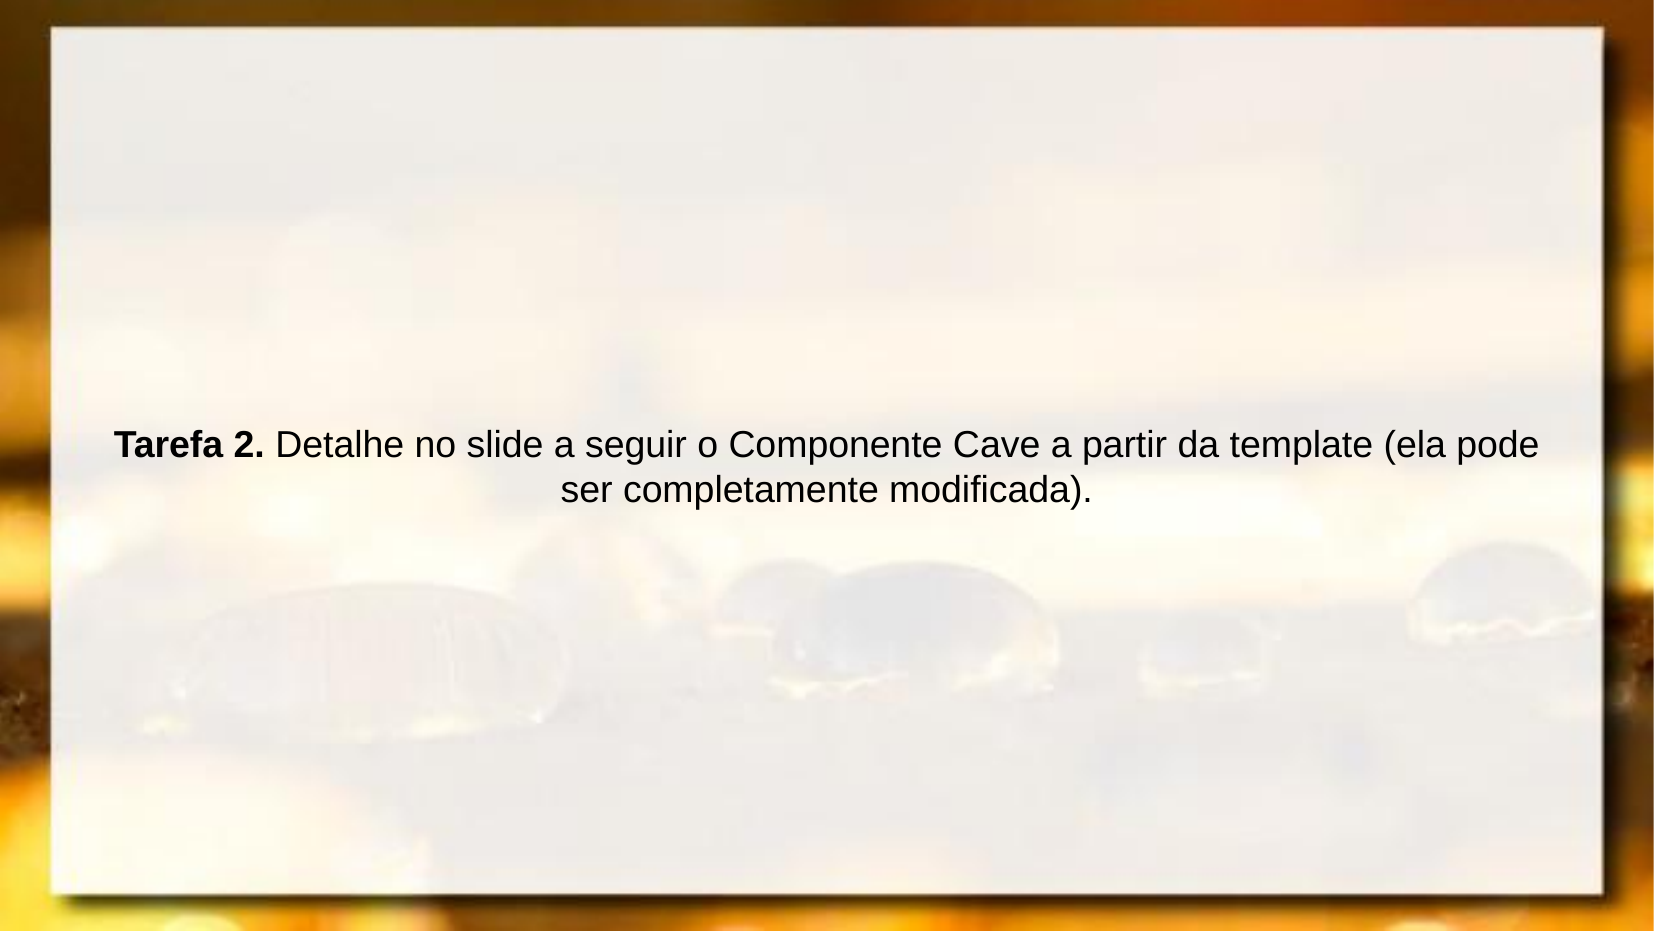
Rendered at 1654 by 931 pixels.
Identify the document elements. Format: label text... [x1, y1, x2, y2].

title Tarefa 2. Detalhe no slide a seguir o Componente Cave a partir da template (ela pode ser completamente modificada). [82, 387, 1571, 543]
picture [0, 0, 1654, 931]
